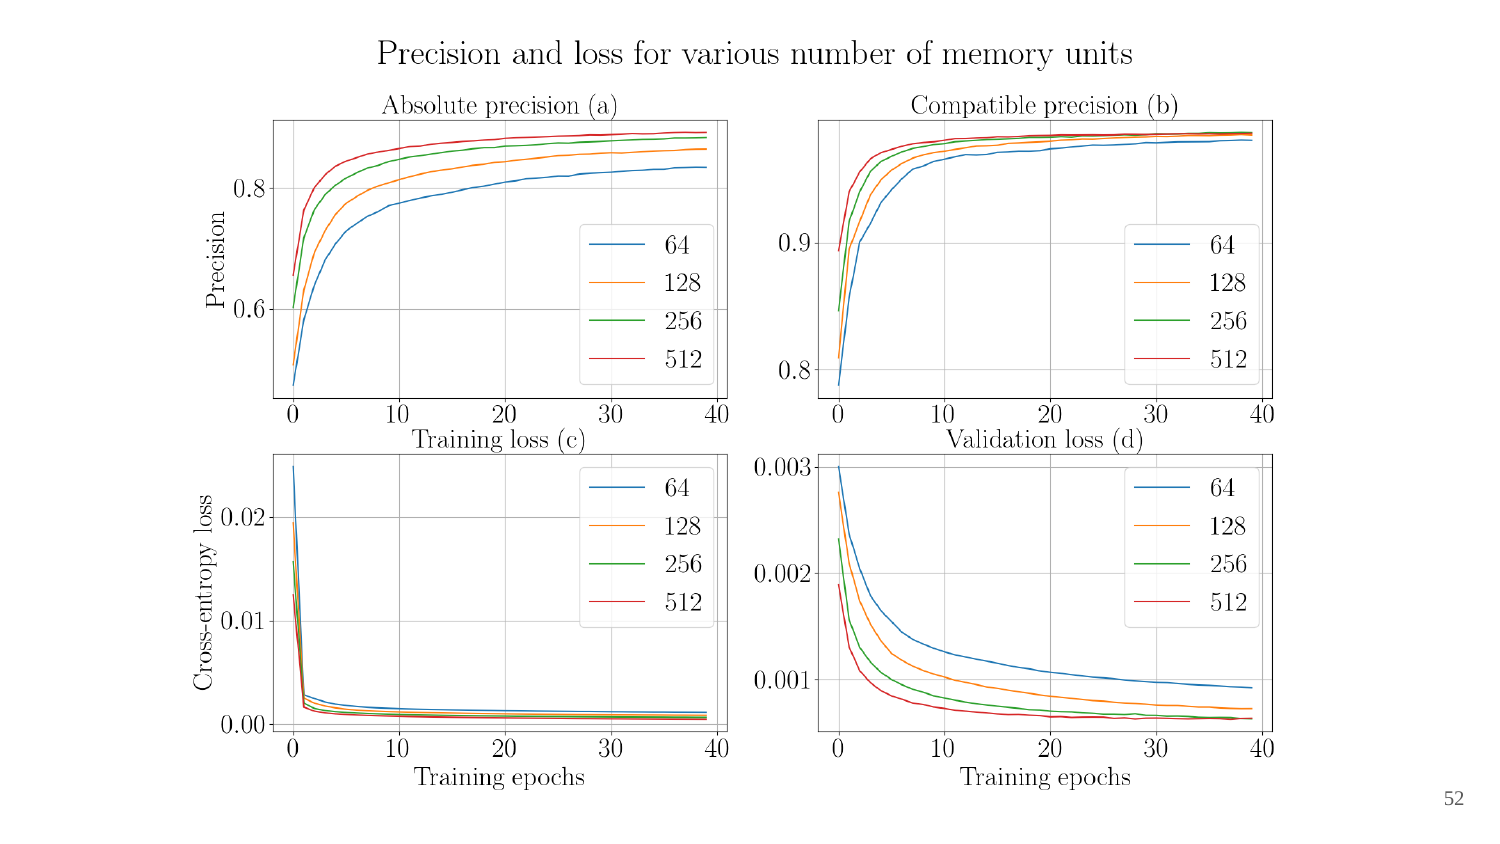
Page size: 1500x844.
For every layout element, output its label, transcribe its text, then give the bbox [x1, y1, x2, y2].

slide_number <number> [1389, 764, 1480, 830]
picture [111, 24, 1401, 819]
